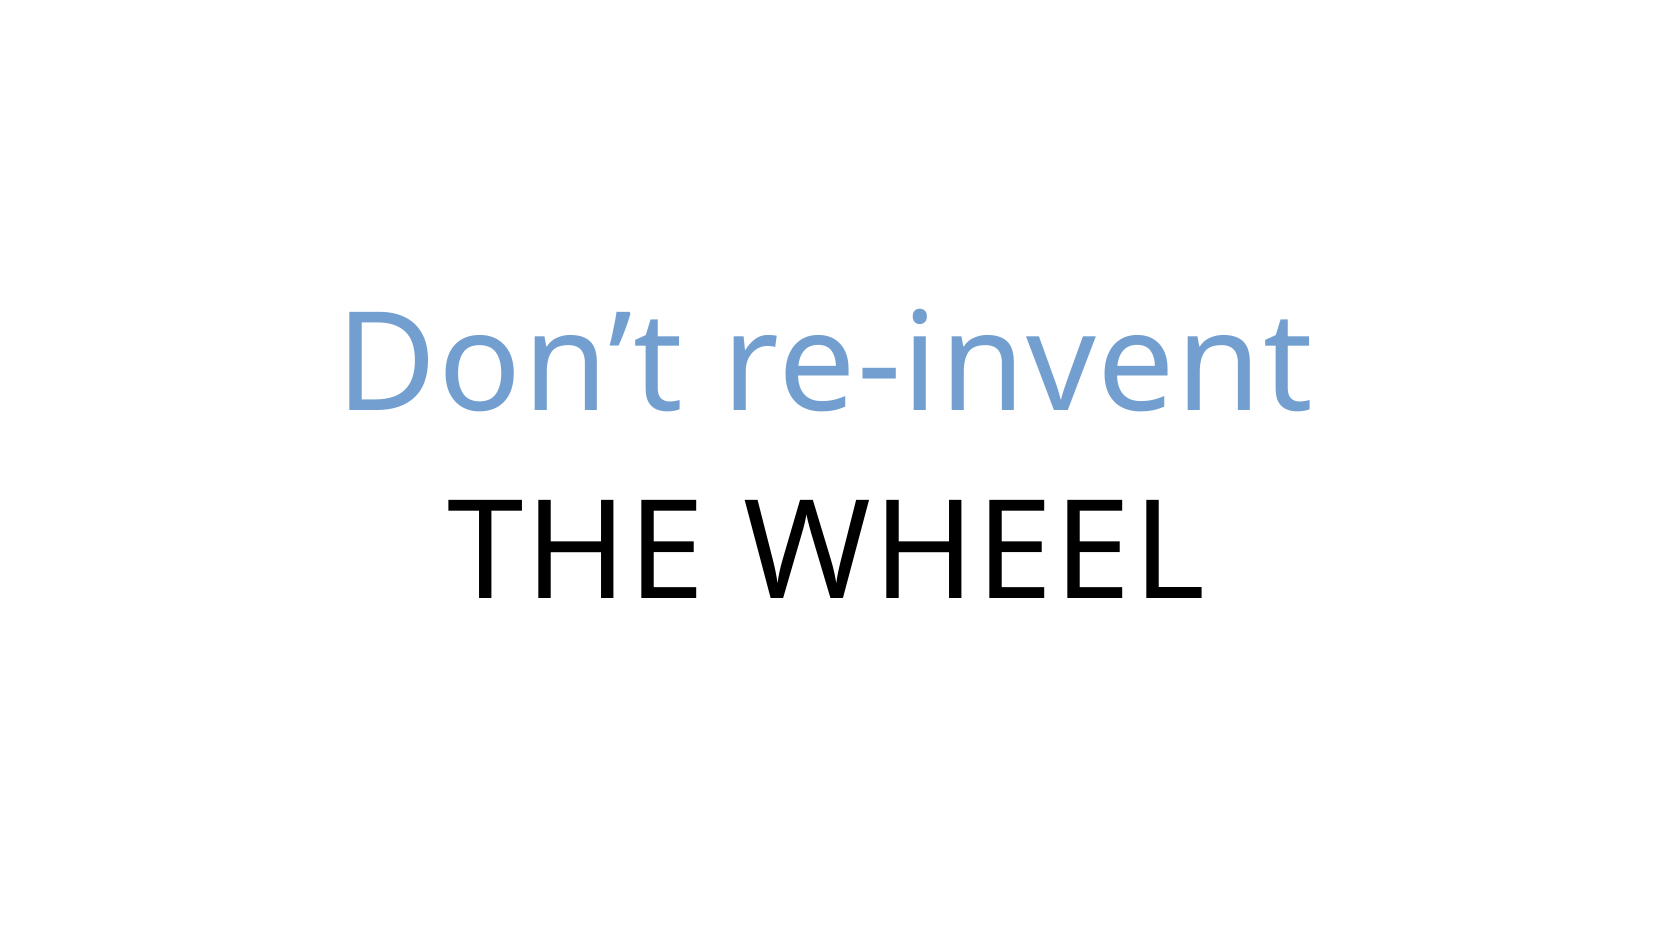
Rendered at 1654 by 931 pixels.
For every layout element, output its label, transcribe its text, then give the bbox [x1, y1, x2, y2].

title Don’t re-invent THE WHEEL [127, 283, 1527, 619]
